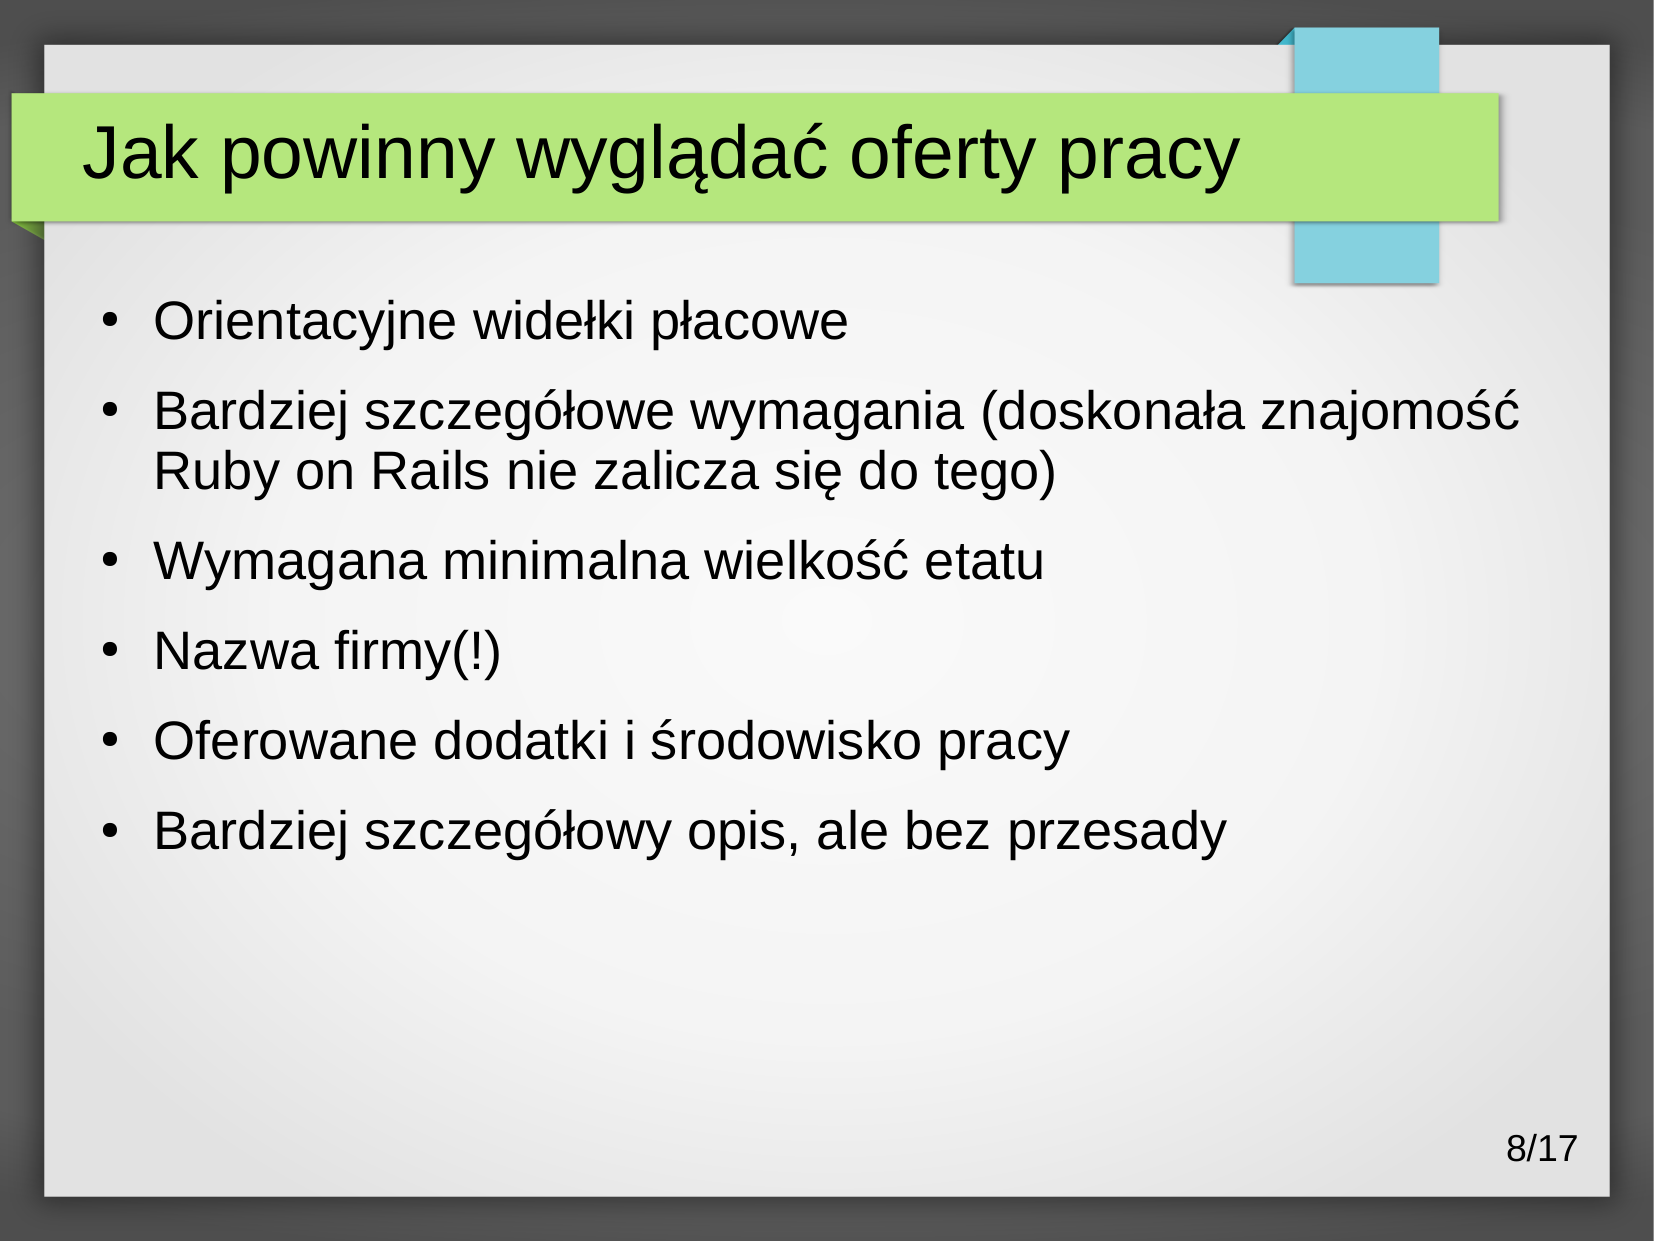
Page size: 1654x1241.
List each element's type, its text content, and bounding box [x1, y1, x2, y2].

list Orientacyjne widełki płacowe Bardziej szczegółowe wymagania (doskonała znajomość Ruby on Rails nie zalicza się do tego) Wymagana minimalna wielkość etatu Nazwa firmy(!) Oferowane dodatki i środowisko pracy Bardziej szczegółowy opis, ale bez przesady [82, 290, 1571, 1010]
text_box <numer>/17 [1491, 1119, 1654, 1191]
picture [0, 0, 1654, 1241]
title Jak powinny wyglądać oferty pracy [82, 49, 1571, 257]
